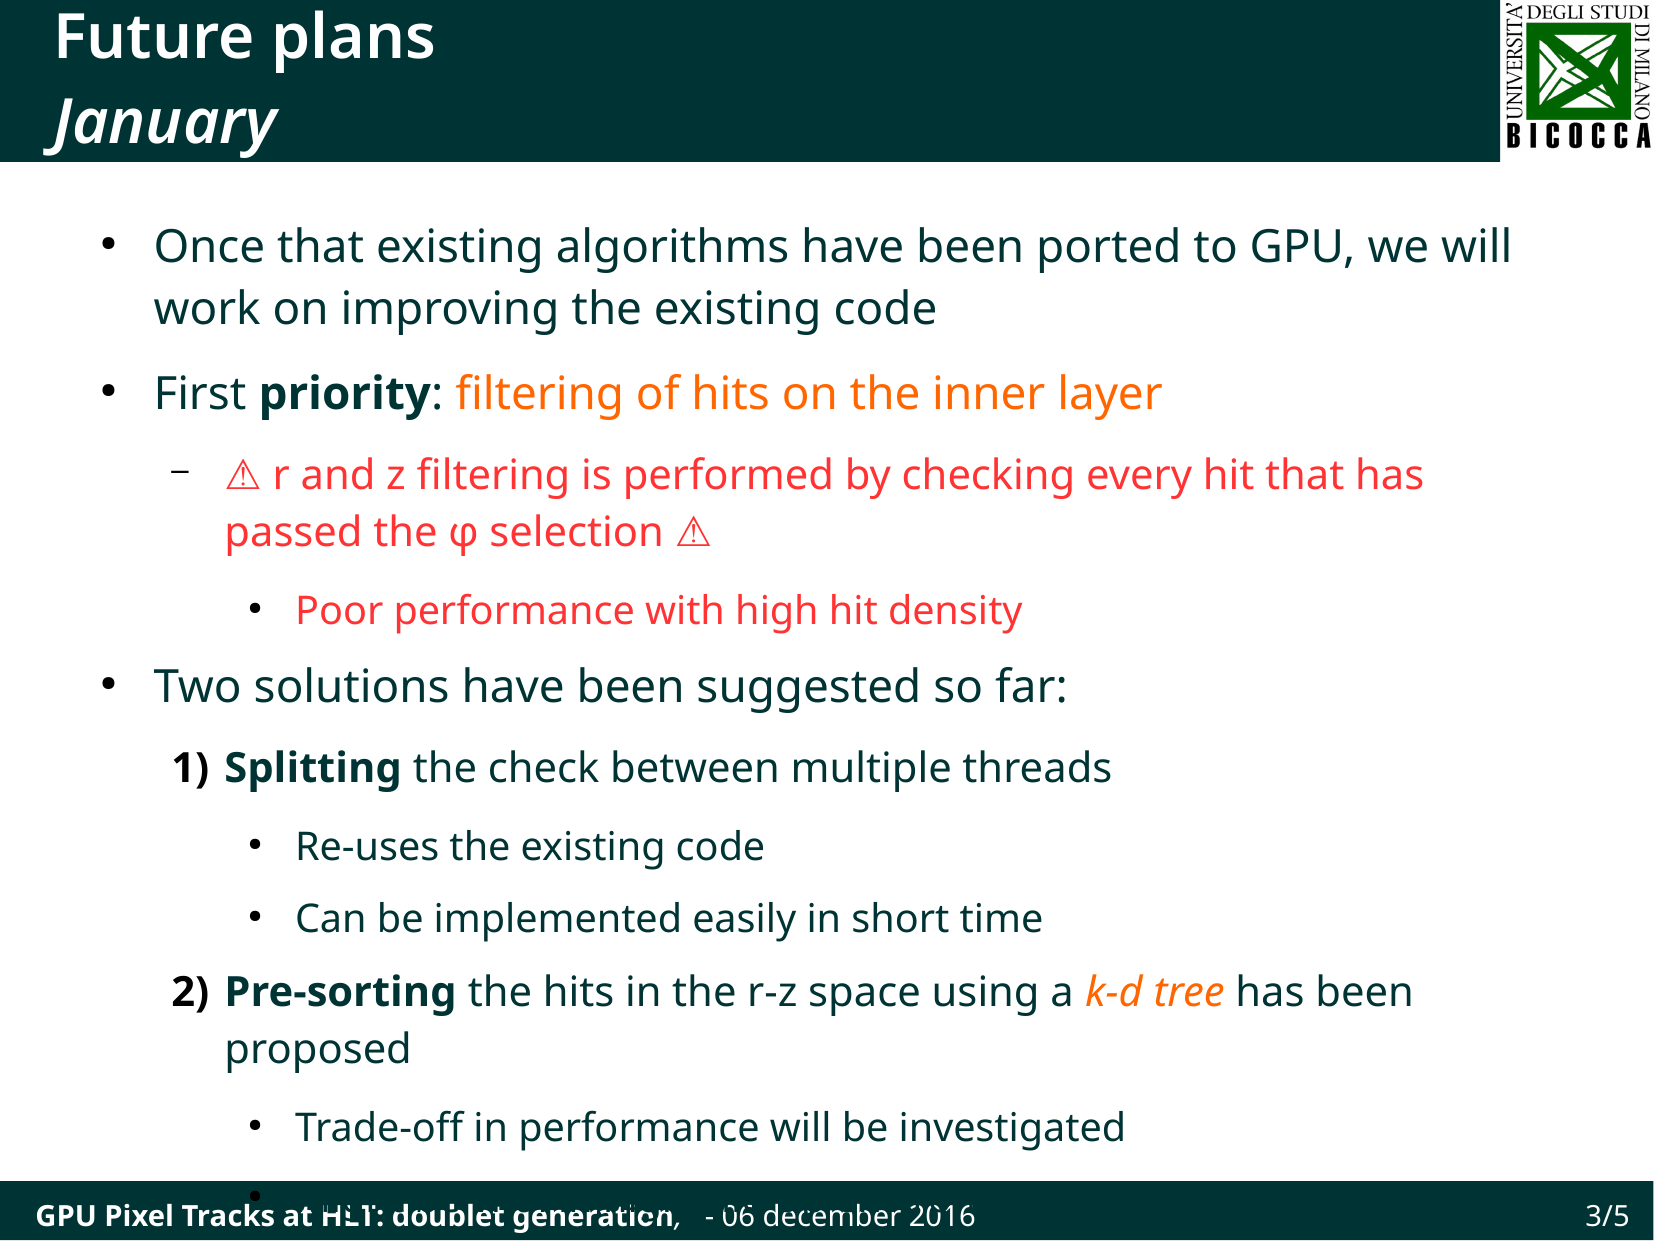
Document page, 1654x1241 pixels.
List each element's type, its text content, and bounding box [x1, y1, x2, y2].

picture [1502, 0, 1654, 152]
title Future plans January [0, 0, 1501, 154]
list Once that existing algorithms have been ported to GPU, we will work on improving the existing code First priority: filtering of hits on the inner layer ⚠ r and z filtering is performed by checking every hit that has passed the φ selection ⚠ Poor performance with high hit density Two solutions have been suggested so far: Splitting the check between multiple threads Re-uses the existing code Can be implemented easily in short time Pre-sorting the hits in the r-z space using a k-d tree has been proposed Trade-off in performance will be investigated Might be vital in high pile-up environment [82, 213, 1571, 1134]
